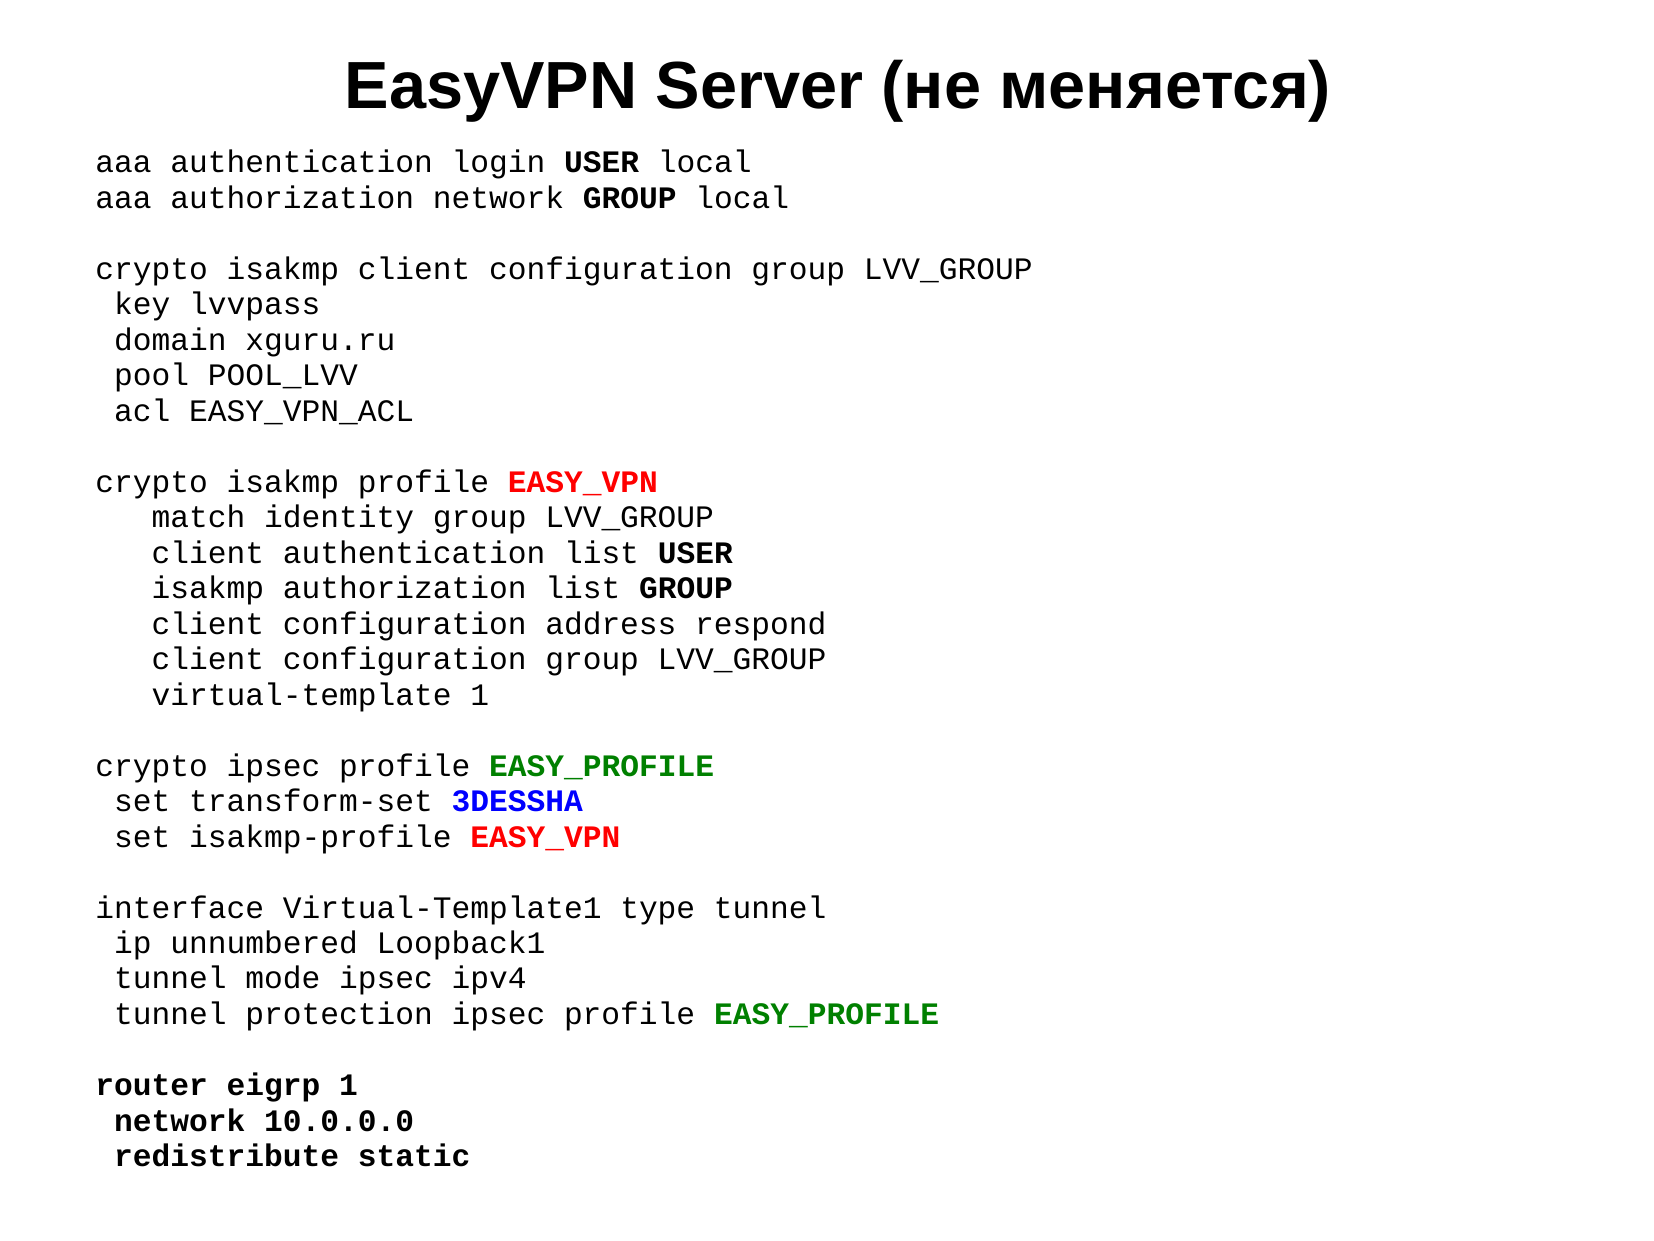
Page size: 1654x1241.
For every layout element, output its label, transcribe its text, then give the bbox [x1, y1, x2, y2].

text_box EasyVPN Server (не меняется) [64, 37, 1613, 130]
list aaa authentication login USER local aaa authorization network GROUP local crypto isakmp client configuration group LVV_GROUP key lvvpass domain xguru.ru pool POOL_LVV acl EASY_VPN_ACL crypto isakmp profile EASY_VPN match identity group LVV_GROUP client authentication list USER isakmp authorization list GROUP client configuration address respond client configuration group LVV_GROUP virtual-template 1 crypto ipsec profile EASY_PROFILE set transform-set 3DESSHA set isakmp-profile EASY_VPN interface Virtual-Template1 type tunnel ip unnumbered Loopback1 tunnel mode ipsec ipv4 tunnel protection ipsec profile EASY_PROFILE router eigrp 1 network 10.0.0.0 redistribute static [95, 146, 1538, 1213]
